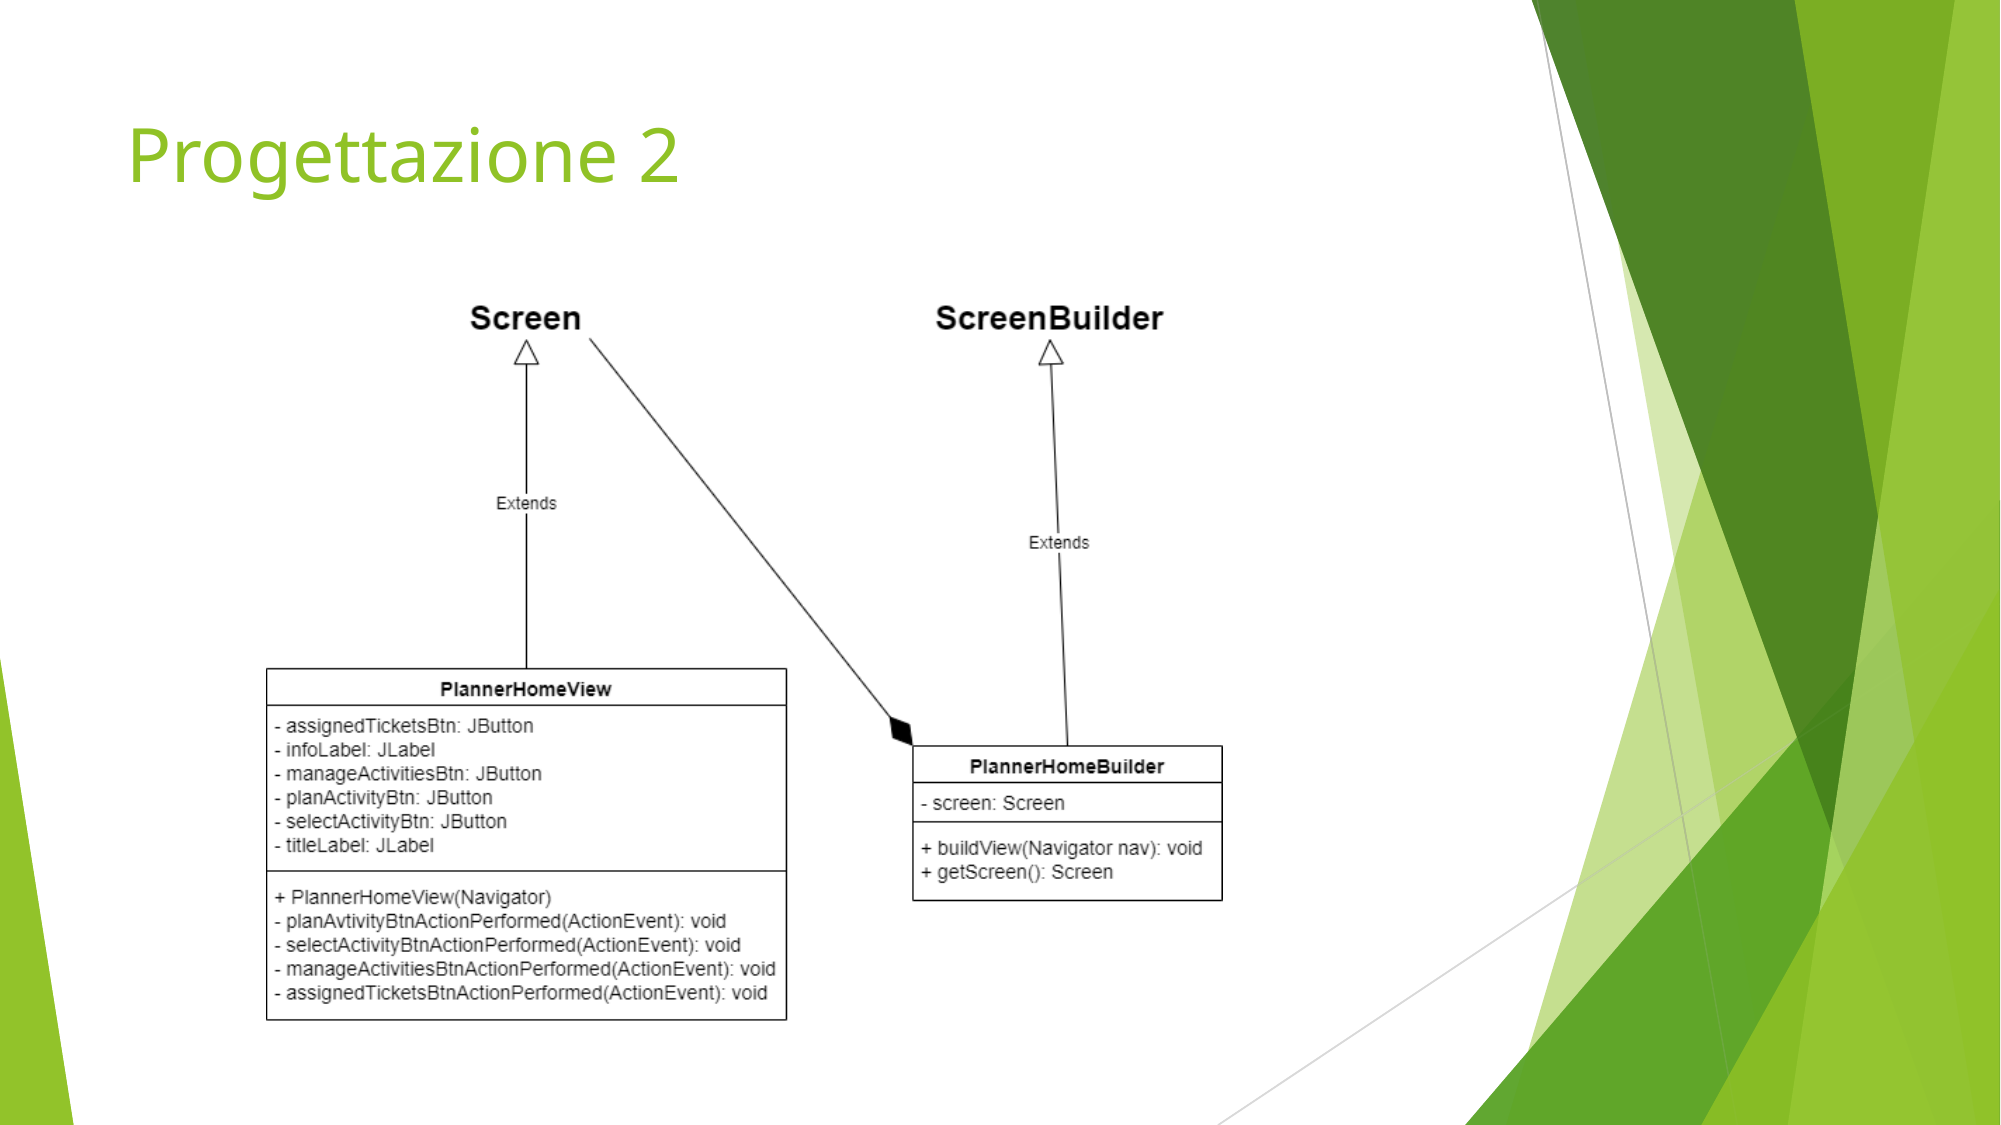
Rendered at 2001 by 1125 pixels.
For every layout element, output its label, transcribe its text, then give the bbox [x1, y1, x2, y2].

text_box [0, 658, 74, 1125]
text_box [1465, 0, 2000, 1125]
text_box Progettazione 2 [111, 99, 704, 216]
picture [266, 296, 1223, 1025]
